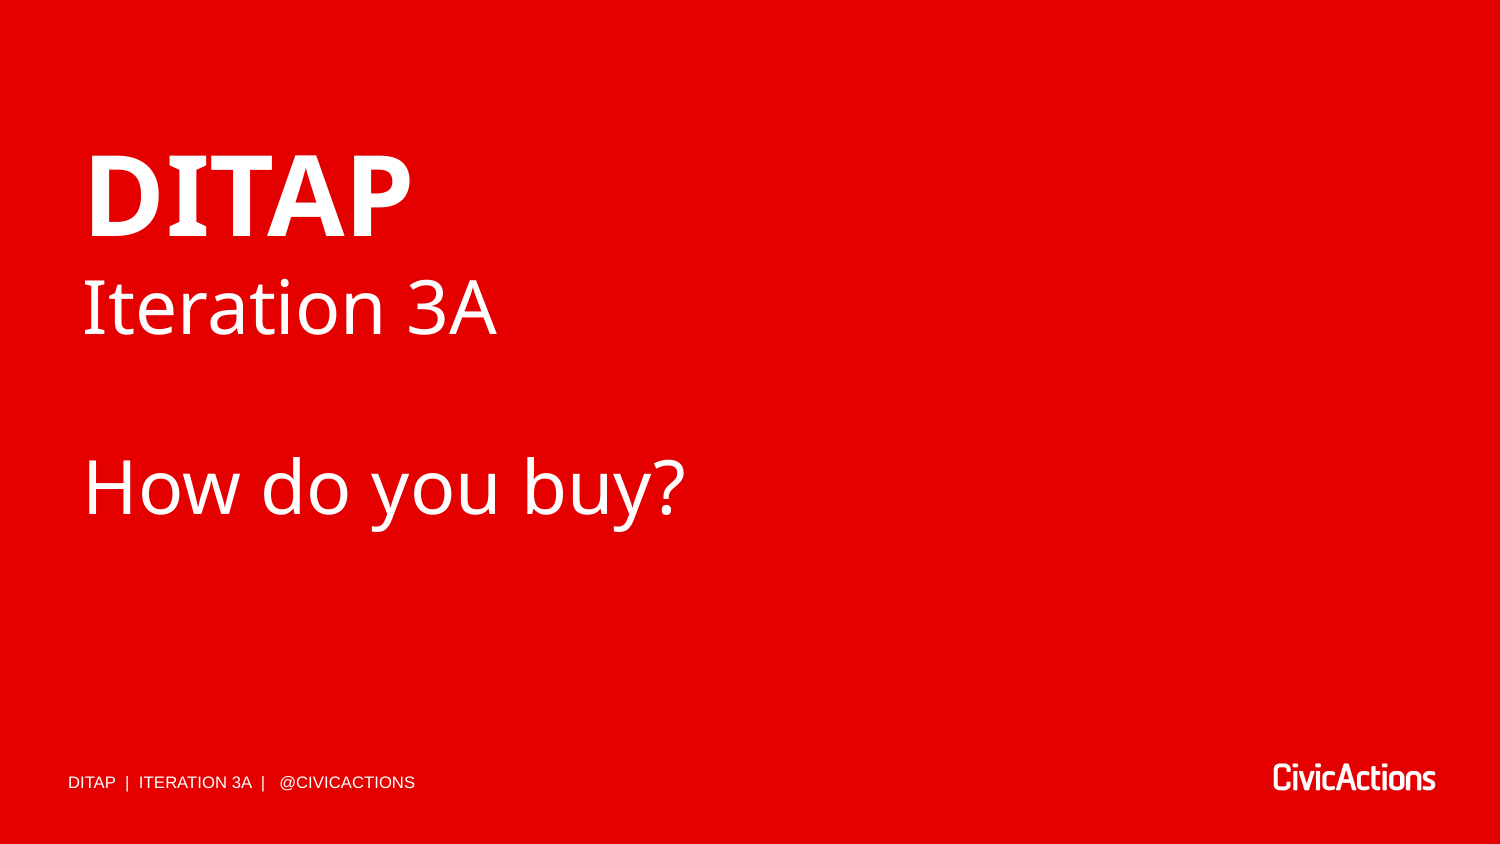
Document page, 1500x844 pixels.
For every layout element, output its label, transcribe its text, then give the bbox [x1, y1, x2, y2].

picture [1271, 758, 1438, 795]
title DITAP Iteration 3A How do you buy? [73, 114, 1354, 470]
